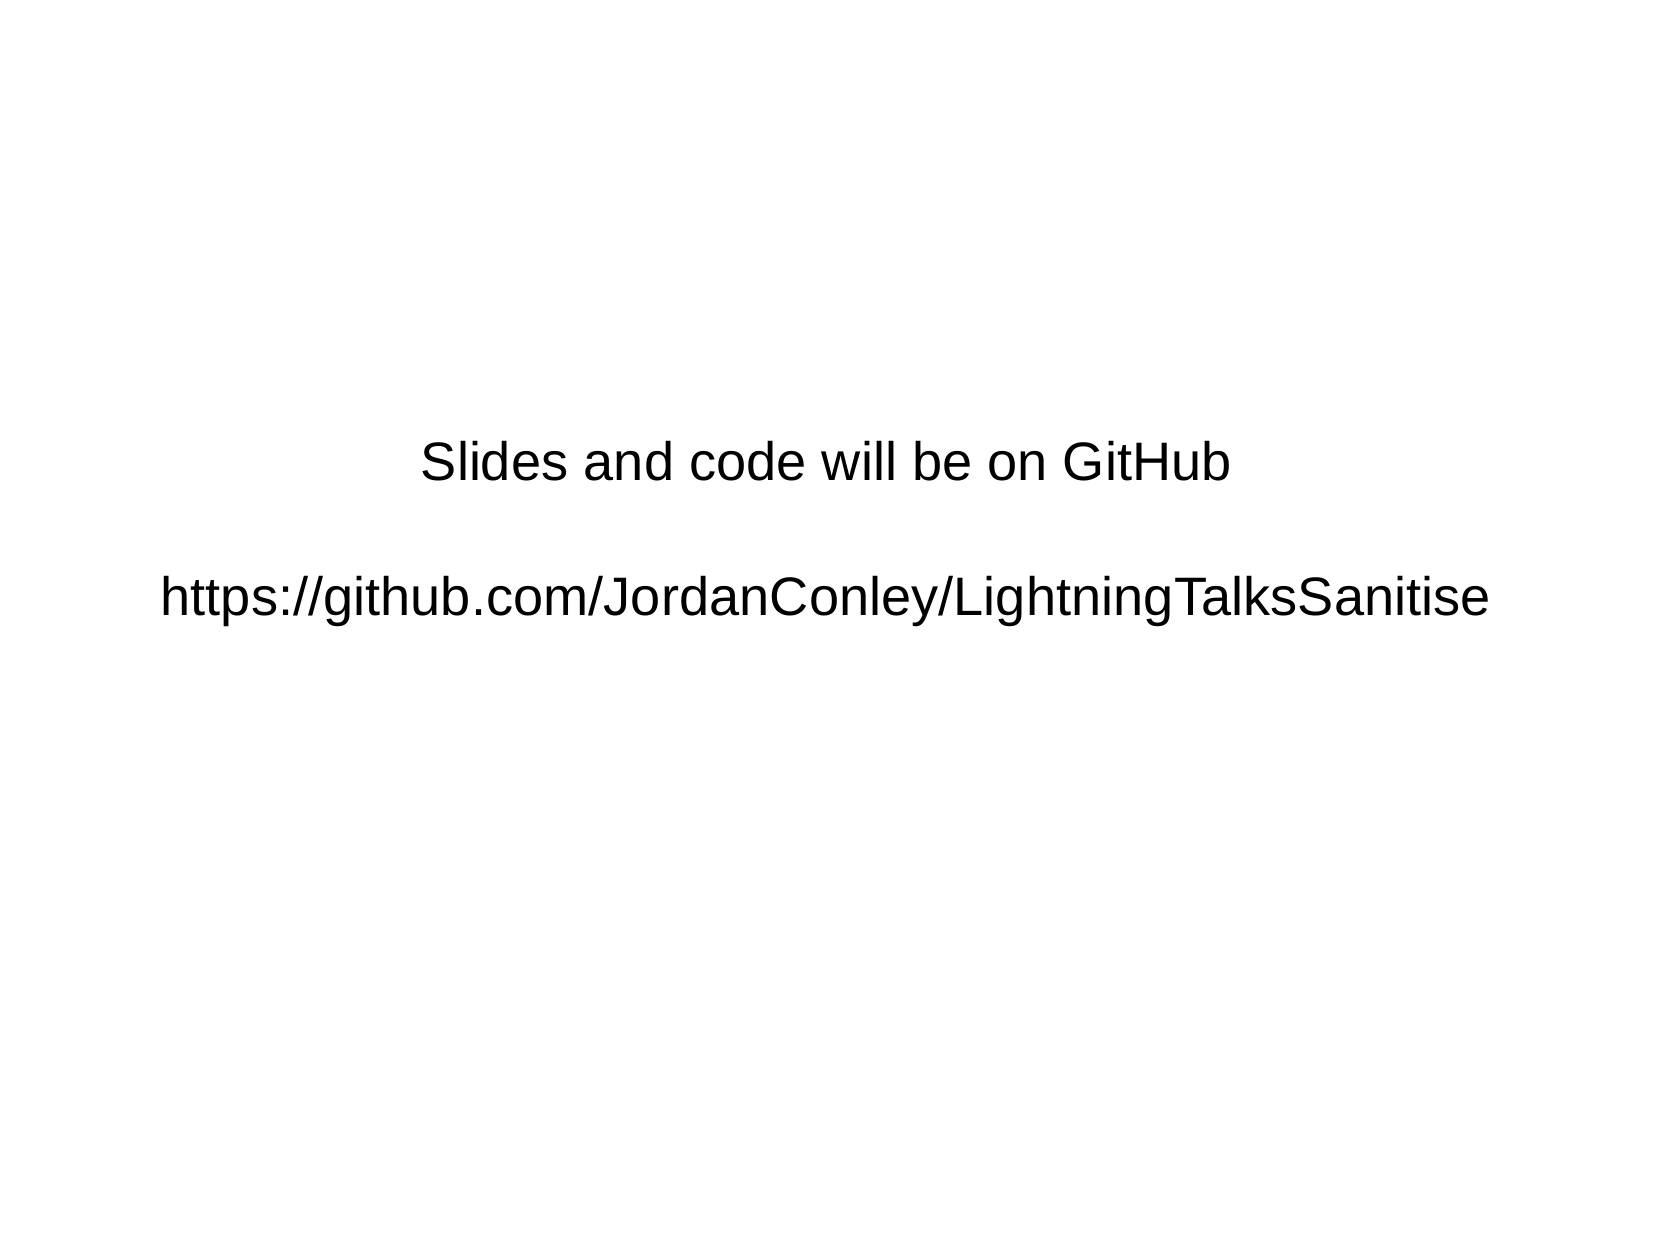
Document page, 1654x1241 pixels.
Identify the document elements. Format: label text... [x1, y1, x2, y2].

subtitle Slides and code will be on GitHub https://github.com/JordanConley/LightningTalksSanitise [82, 49, 1571, 1010]
